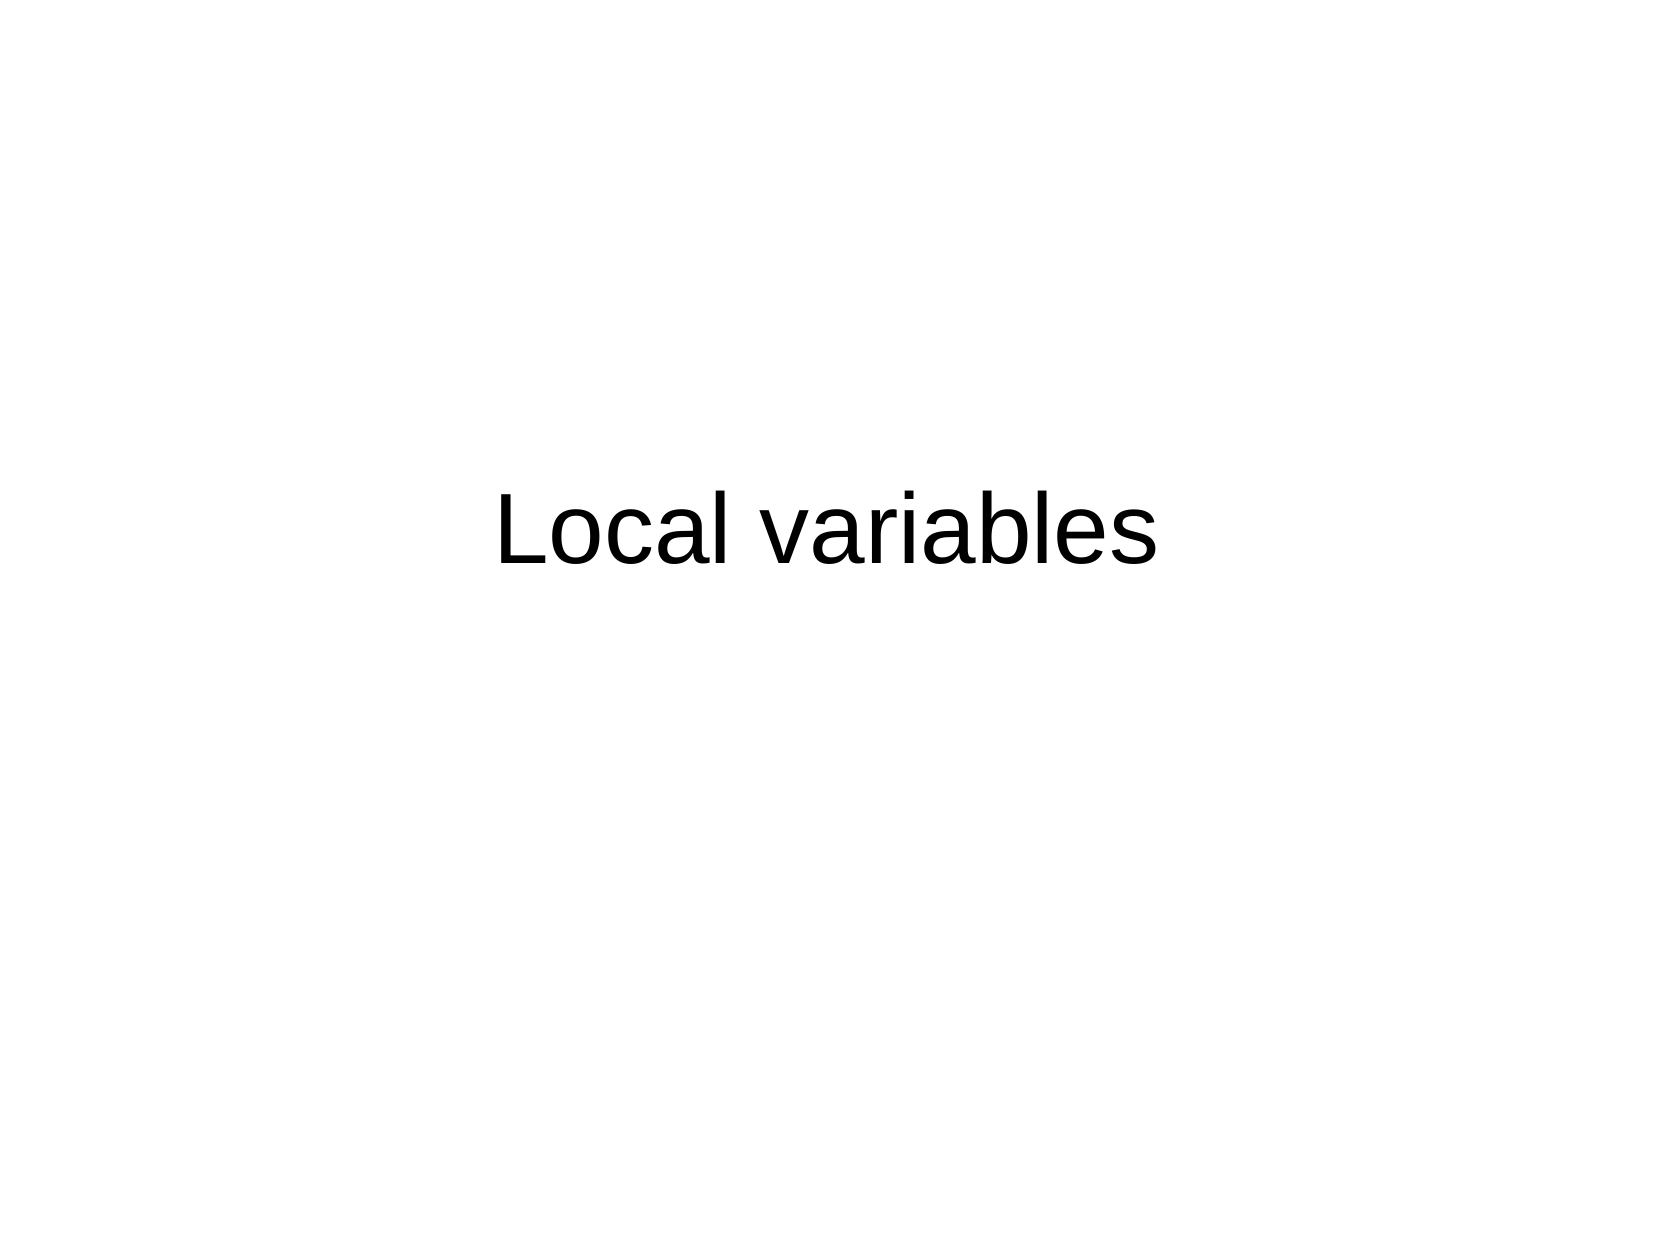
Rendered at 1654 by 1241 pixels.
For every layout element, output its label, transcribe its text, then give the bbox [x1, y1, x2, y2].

subtitle Local variables [82, 49, 1571, 1010]
